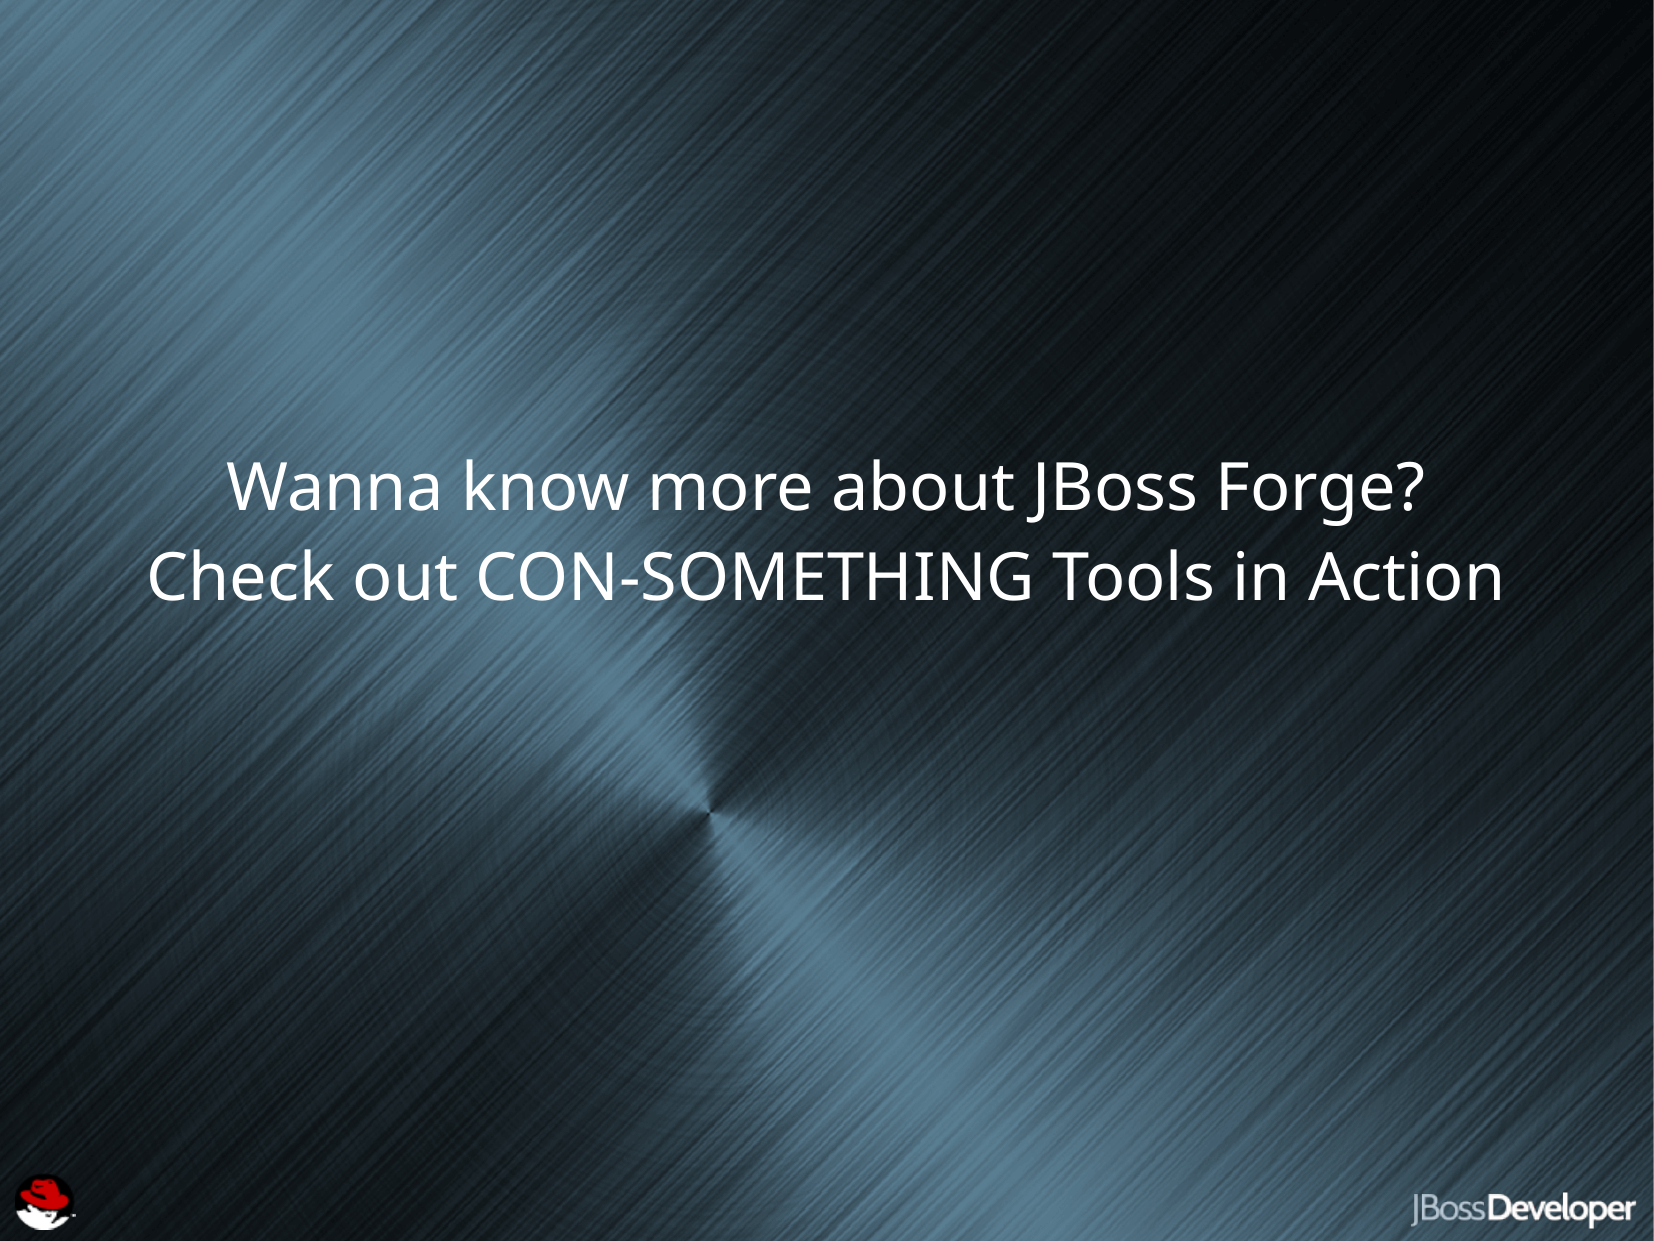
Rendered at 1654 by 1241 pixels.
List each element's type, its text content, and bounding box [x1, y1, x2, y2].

subtitle Wanna know more about JBoss Forge? Check out CON-SOMETHING Tools in Action [82, 49, 1571, 1010]
picture [0, 0, 1654, 1241]
